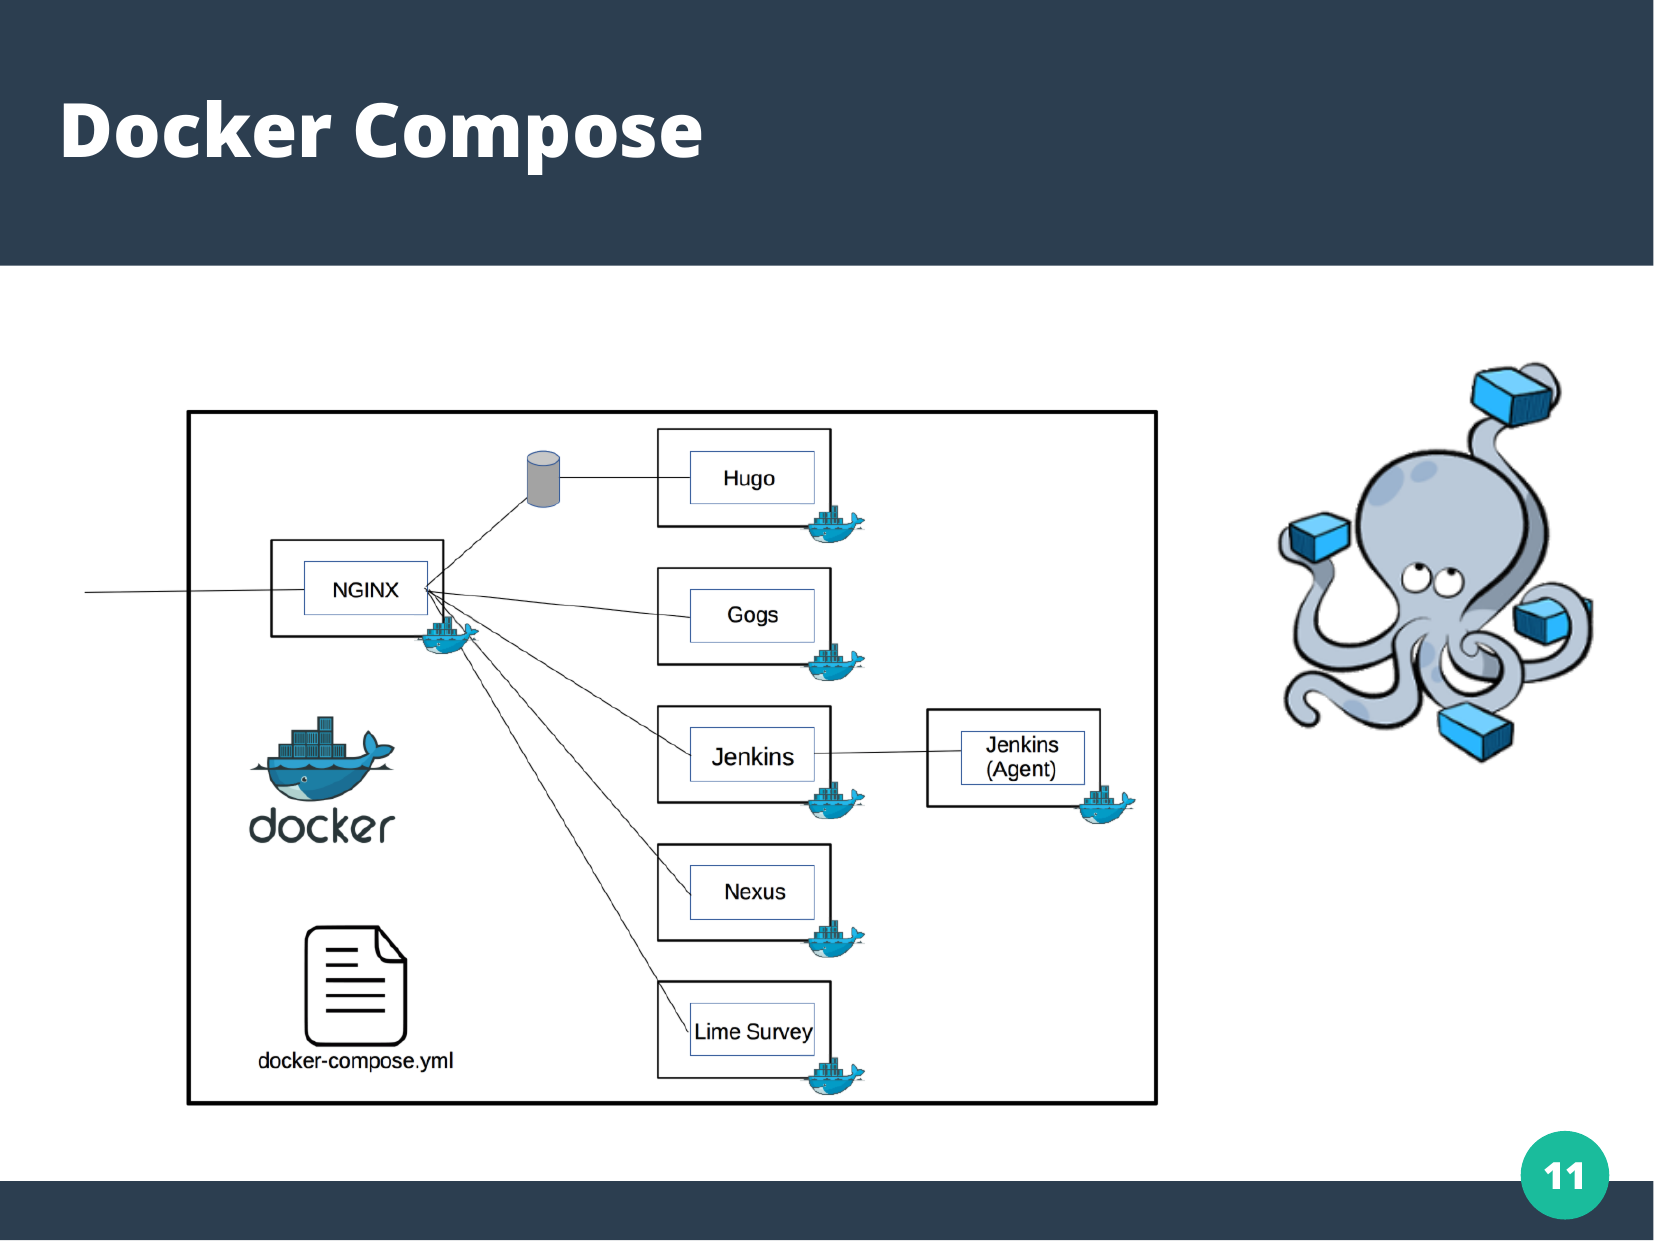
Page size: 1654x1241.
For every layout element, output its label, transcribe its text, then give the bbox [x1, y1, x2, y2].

picture [1275, 358, 1599, 768]
title Docker Compose [59, 49, 1595, 207]
picture [29, 318, 1221, 1161]
